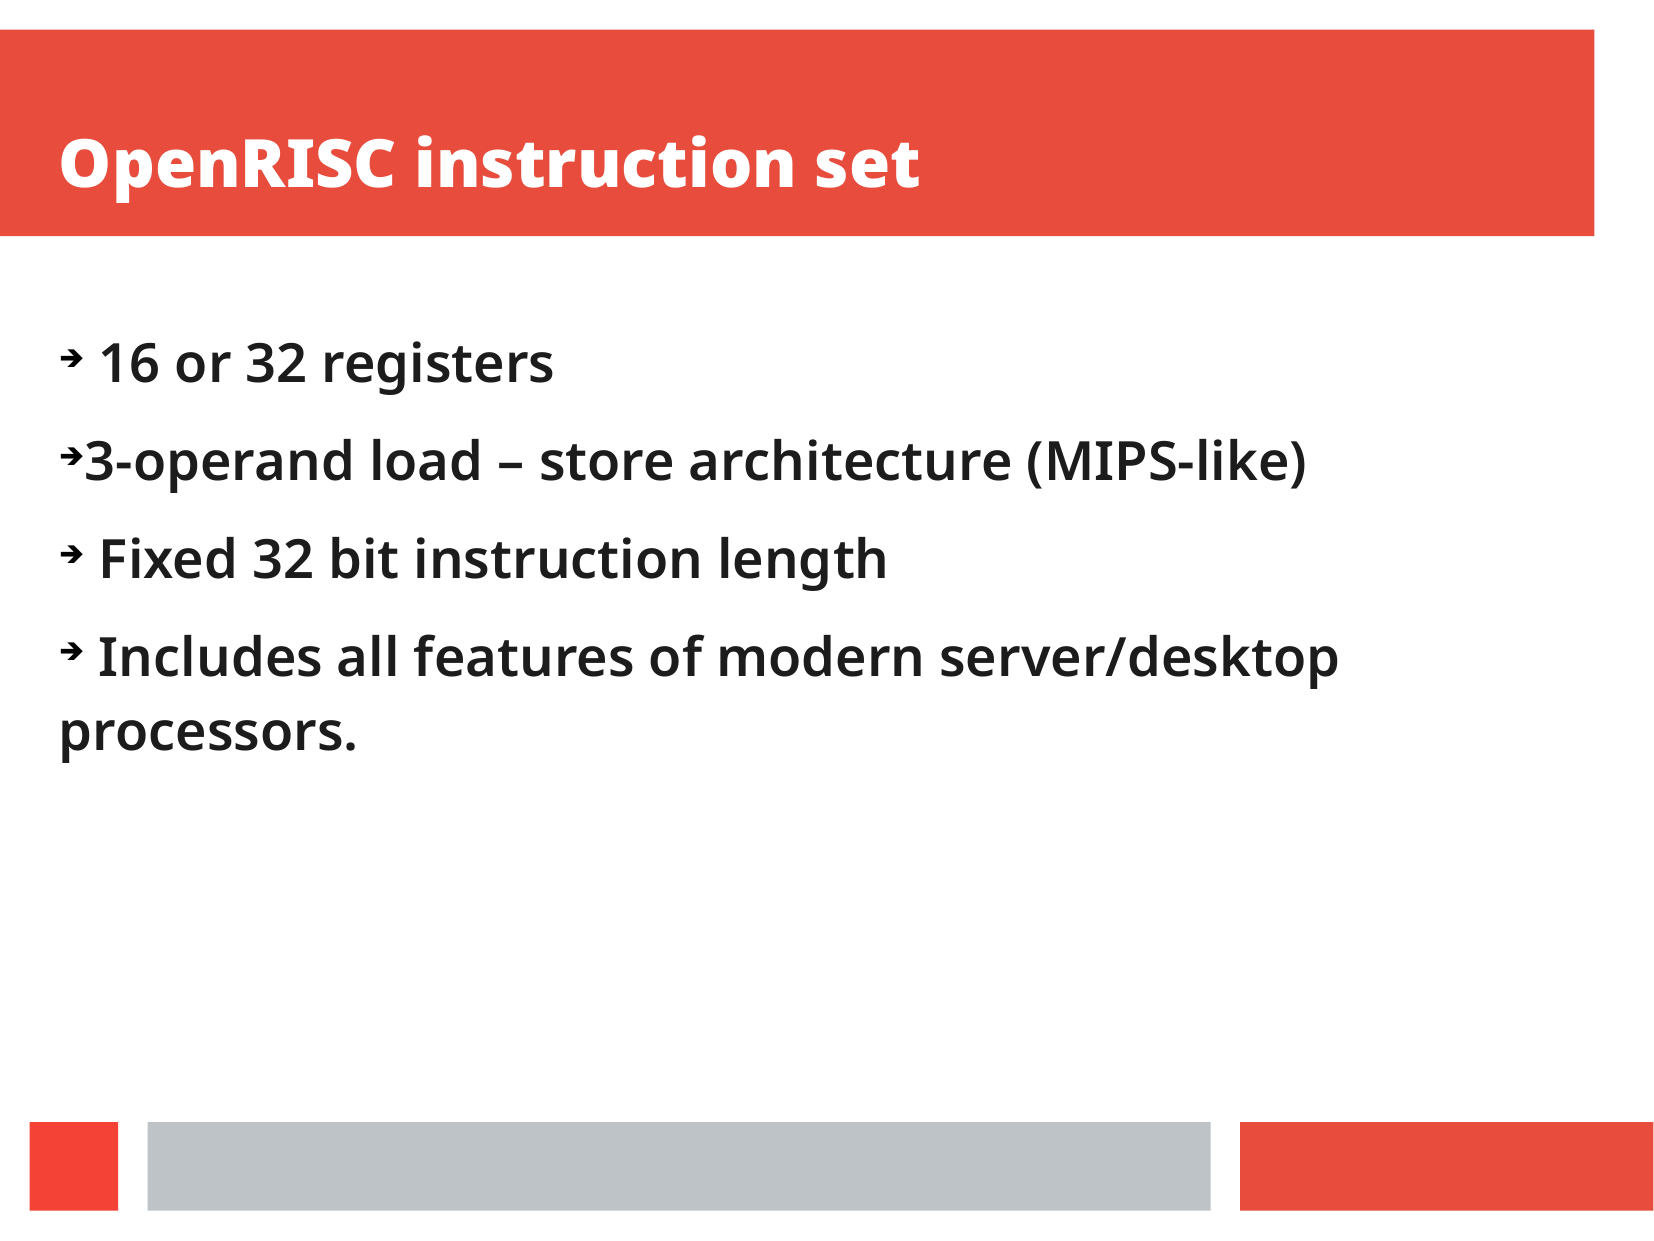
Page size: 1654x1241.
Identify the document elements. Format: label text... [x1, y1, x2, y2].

list 16 or 32 registers 3-operand load – store architecture (MIPS-like) Fixed 32 bit instruction length Includes all features of modern server/desktop processors. [59, 324, 1565, 1093]
title OpenRISC instruction set [59, 59, 1595, 207]
